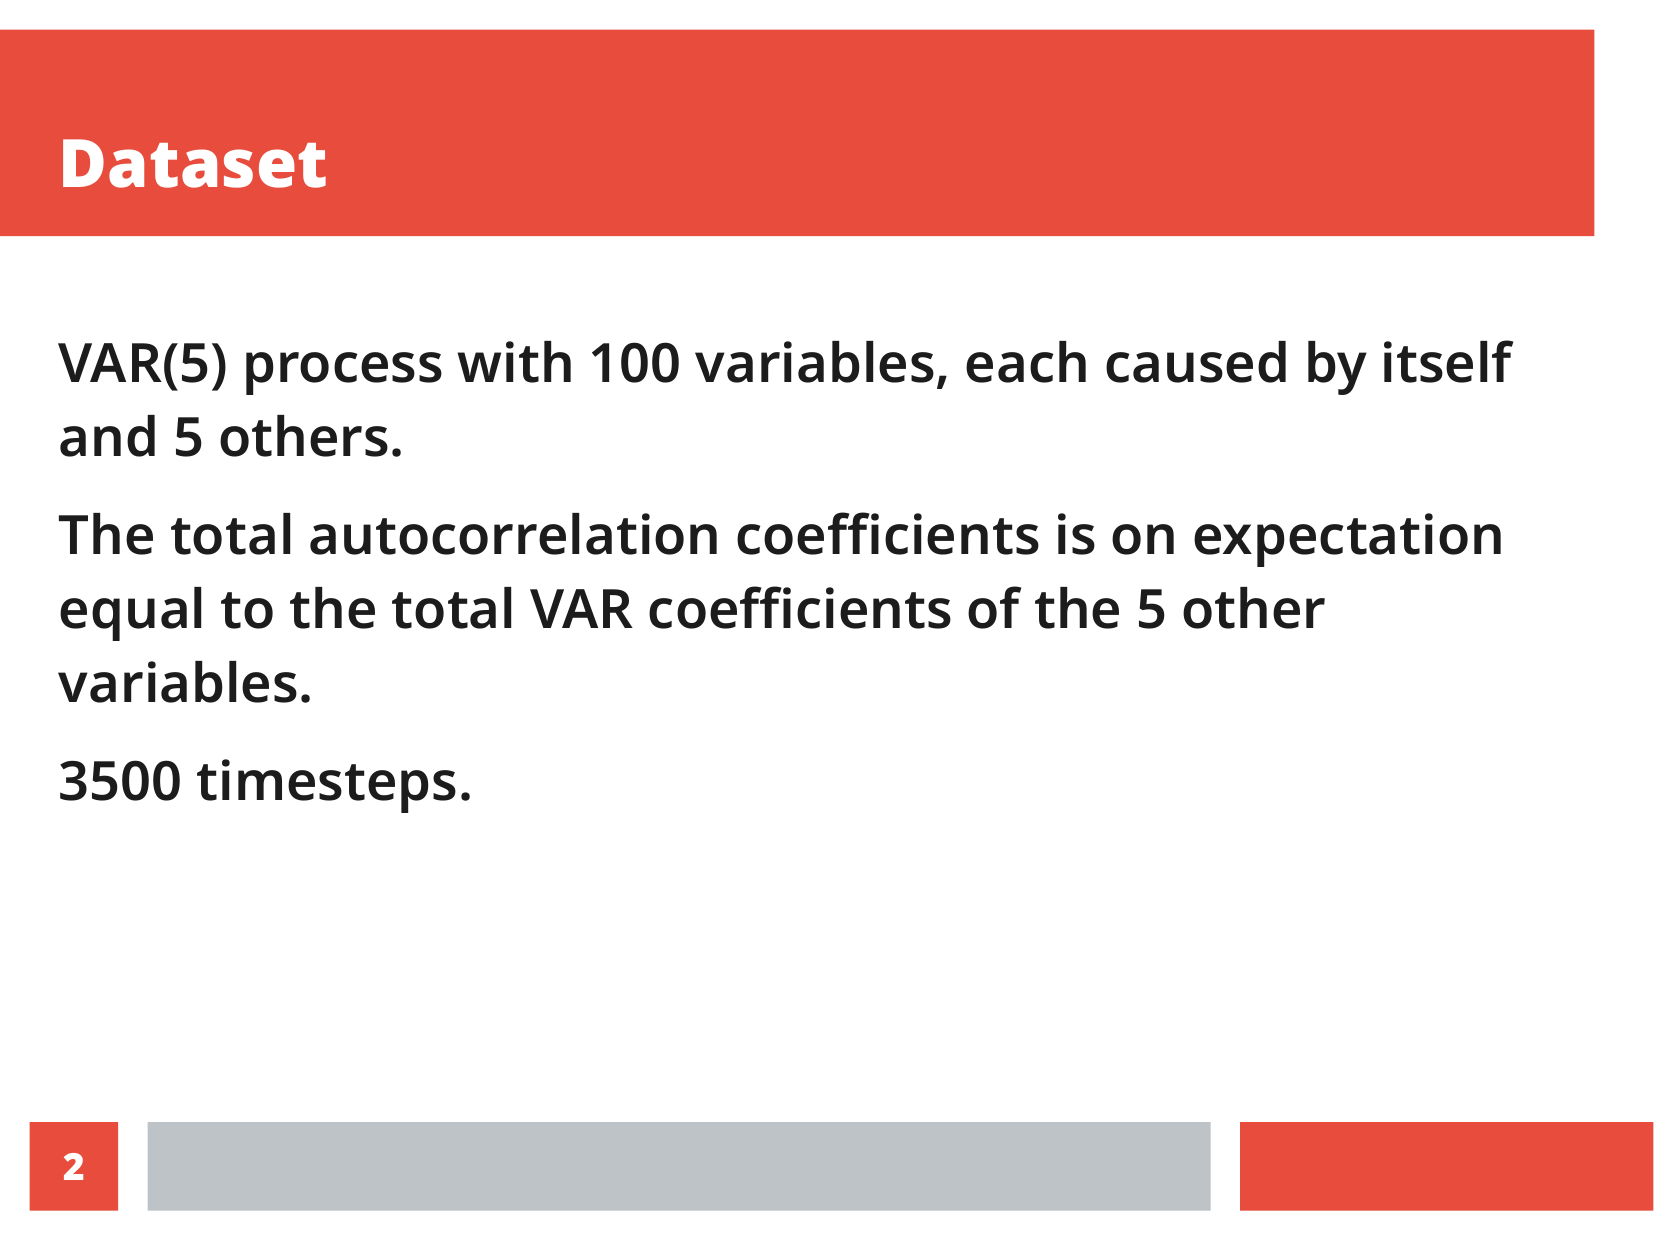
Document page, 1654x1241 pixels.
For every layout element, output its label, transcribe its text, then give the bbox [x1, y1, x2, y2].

list VAR(5) process with 100 variables, each caused by itself and 5 others. The total autocorrelation coefficients is on expectation equal to the total VAR coefficients of the 5 other variables. 3500 timesteps. [59, 324, 1565, 1093]
title Dataset [59, 59, 1595, 207]
